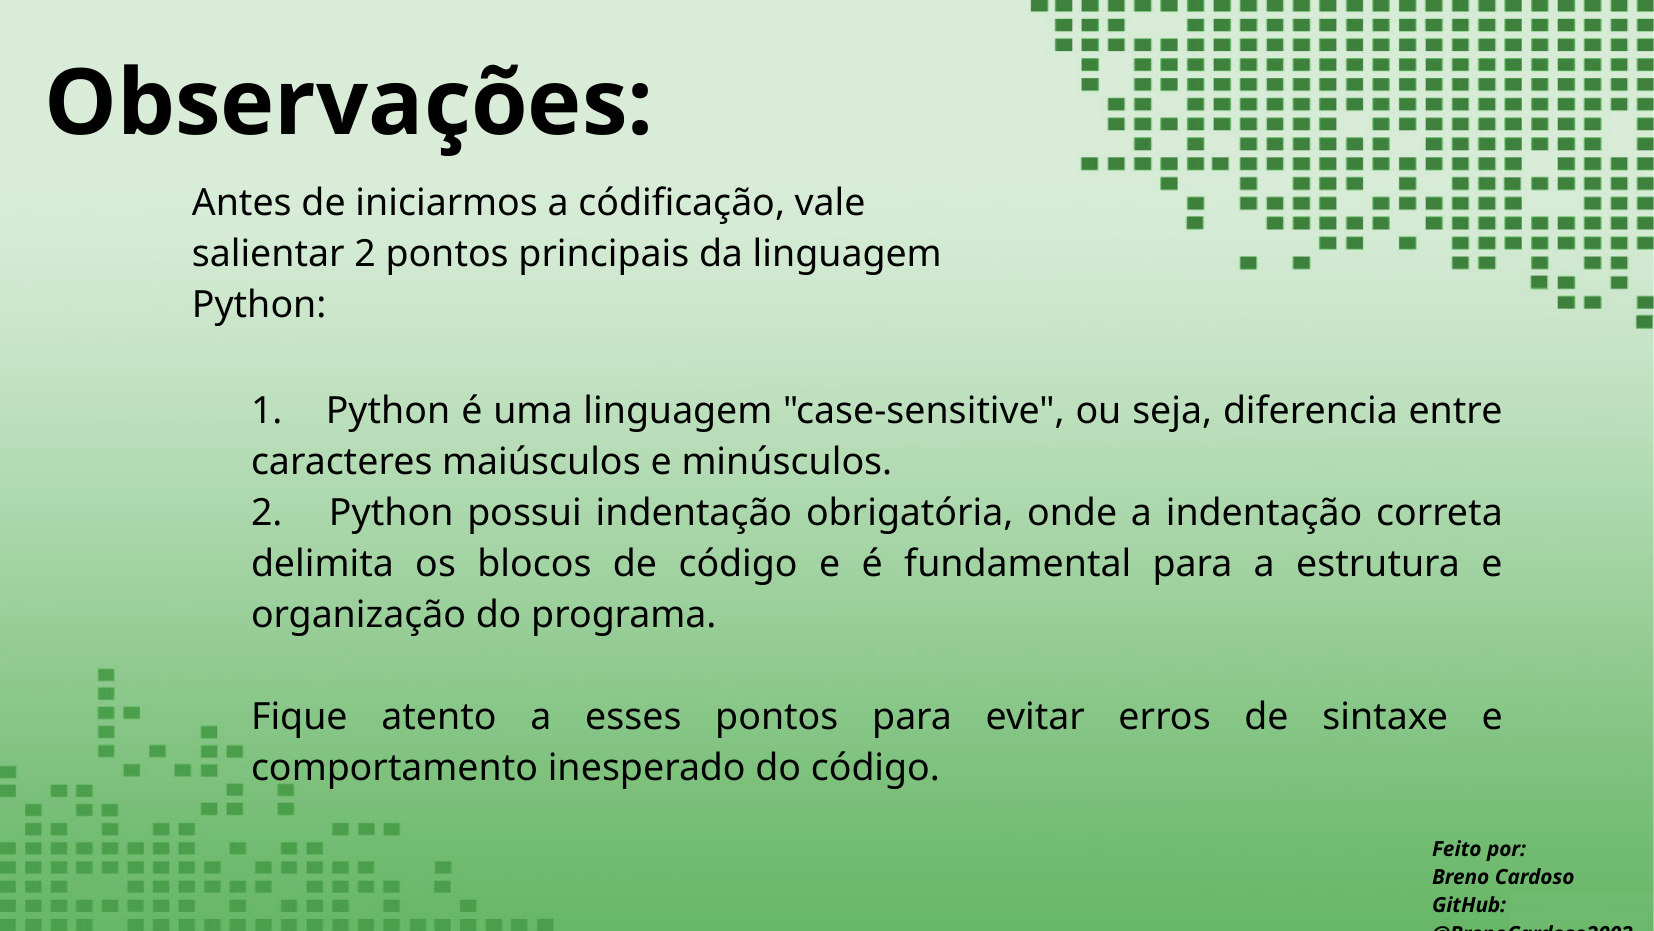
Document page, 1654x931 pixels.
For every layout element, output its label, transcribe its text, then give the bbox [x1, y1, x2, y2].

text_box Antes de iniciarmos a códificação, vale salientar 2 pontos principais da linguagem Python: [177, 168, 1034, 307]
text_box Feito por: Breno Cardoso GitHub: @BrenoCardoso2002 [1417, 826, 1654, 931]
text_box Observações: [29, 29, 886, 148]
picture [0, 0, 1654, 931]
text_box 1. Python é uma linguagem "case-sensitive", ou seja, diferencia entre caracteres maiúsculos e minúsculos. 2. Python possui indentação obrigatória, onde a indentação correta delimita os blocos de código e é fundamental para a estrutura e organização do programa. Fique atento a esses pontos para evitar erros de sintaxe e comportamento inesperado do código. [236, 324, 1536, 712]
